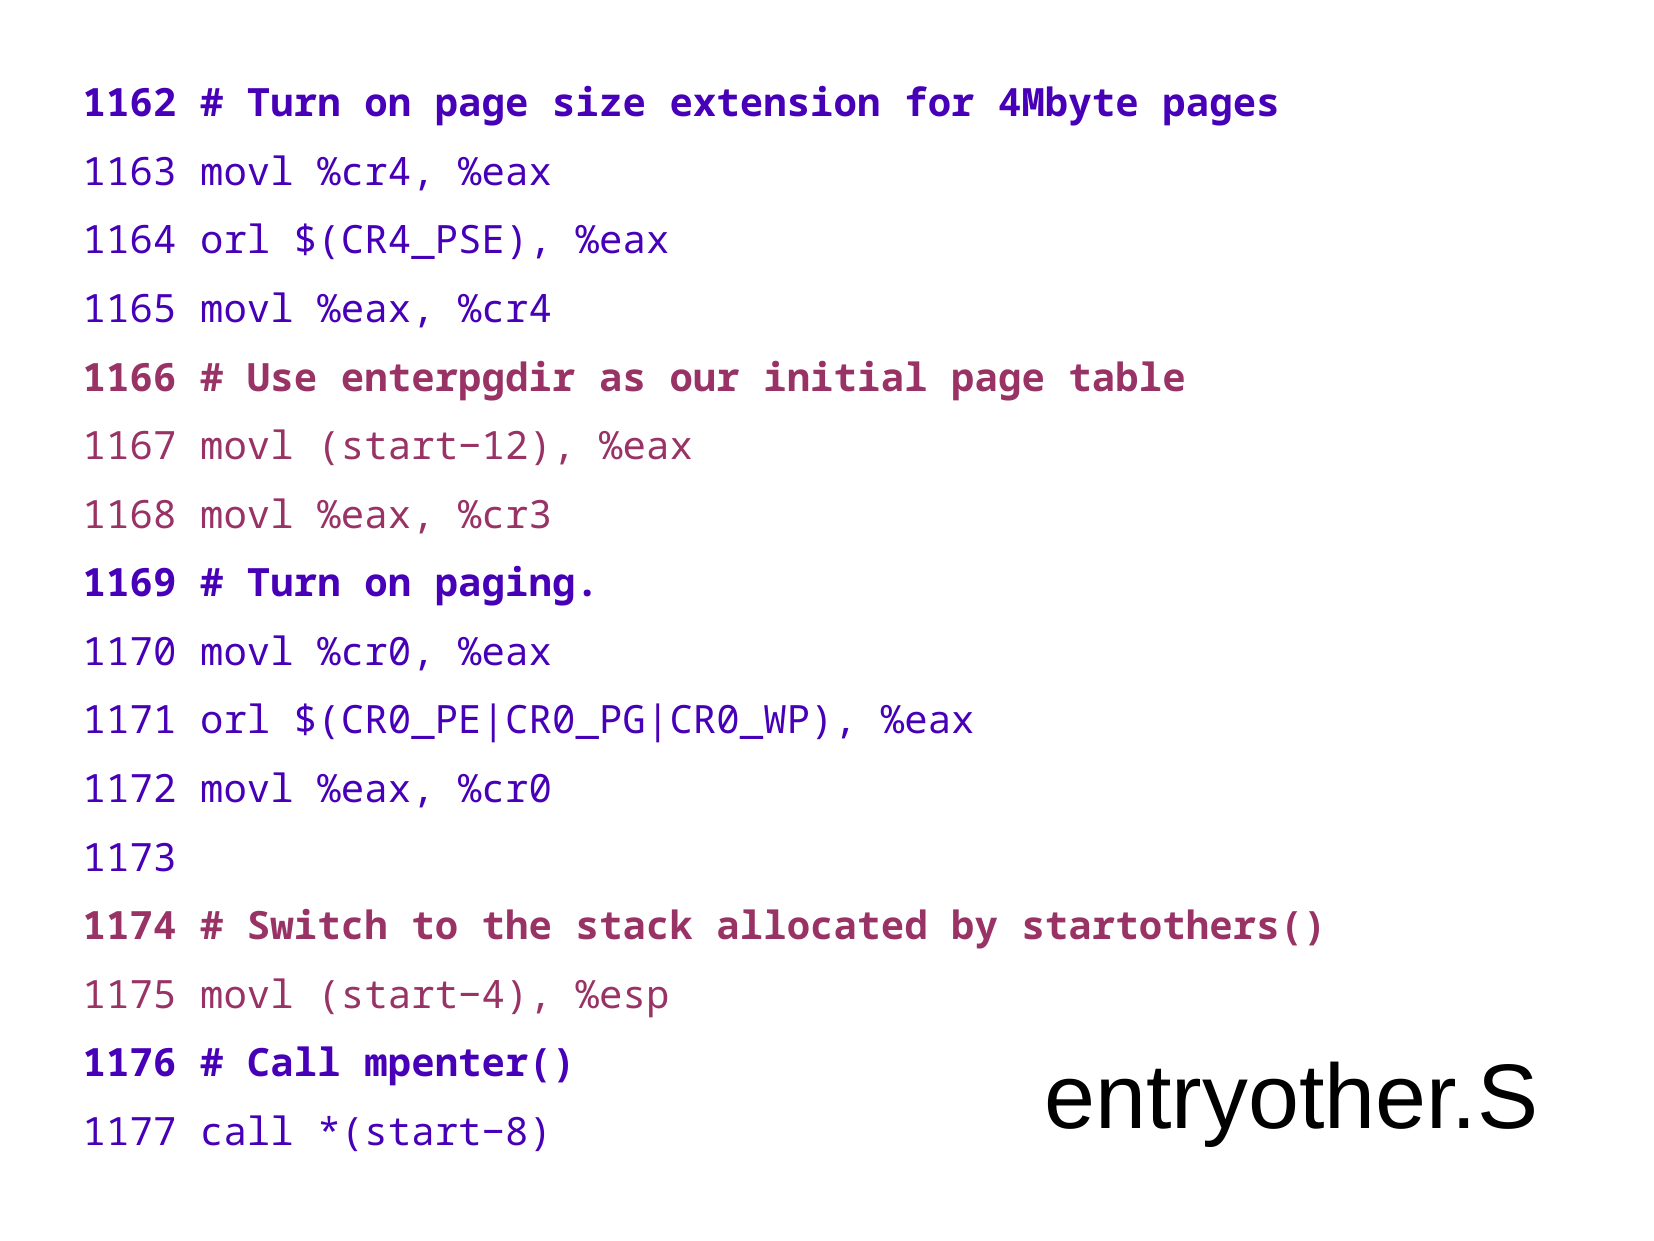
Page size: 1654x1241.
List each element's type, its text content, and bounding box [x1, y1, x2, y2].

title entryother.S [1012, 992, 1571, 1201]
list 1162 # Turn on page size extension for 4Mbyte pages 1163 movl %cr4, %eax 1164 orl $(CR4_PSE), %eax 1165 movl %eax, %cr4 1166 # Use enterpgdir as our initial page table 1167 movl (start−12), %eax 1168 movl %eax, %cr3 1169 # Turn on paging. 1170 movl %cr0, %eax 1171 orl $(CR0_PE|CR0_PG|CR0_WP), %eax 1172 movl %eax, %cr0 1173 1174 # Switch to the stack allocated by startothers() 1175 movl (start−4), %esp 1176 # Call mpenter() 1177 call *(start−8) [82, 75, 1571, 1163]
